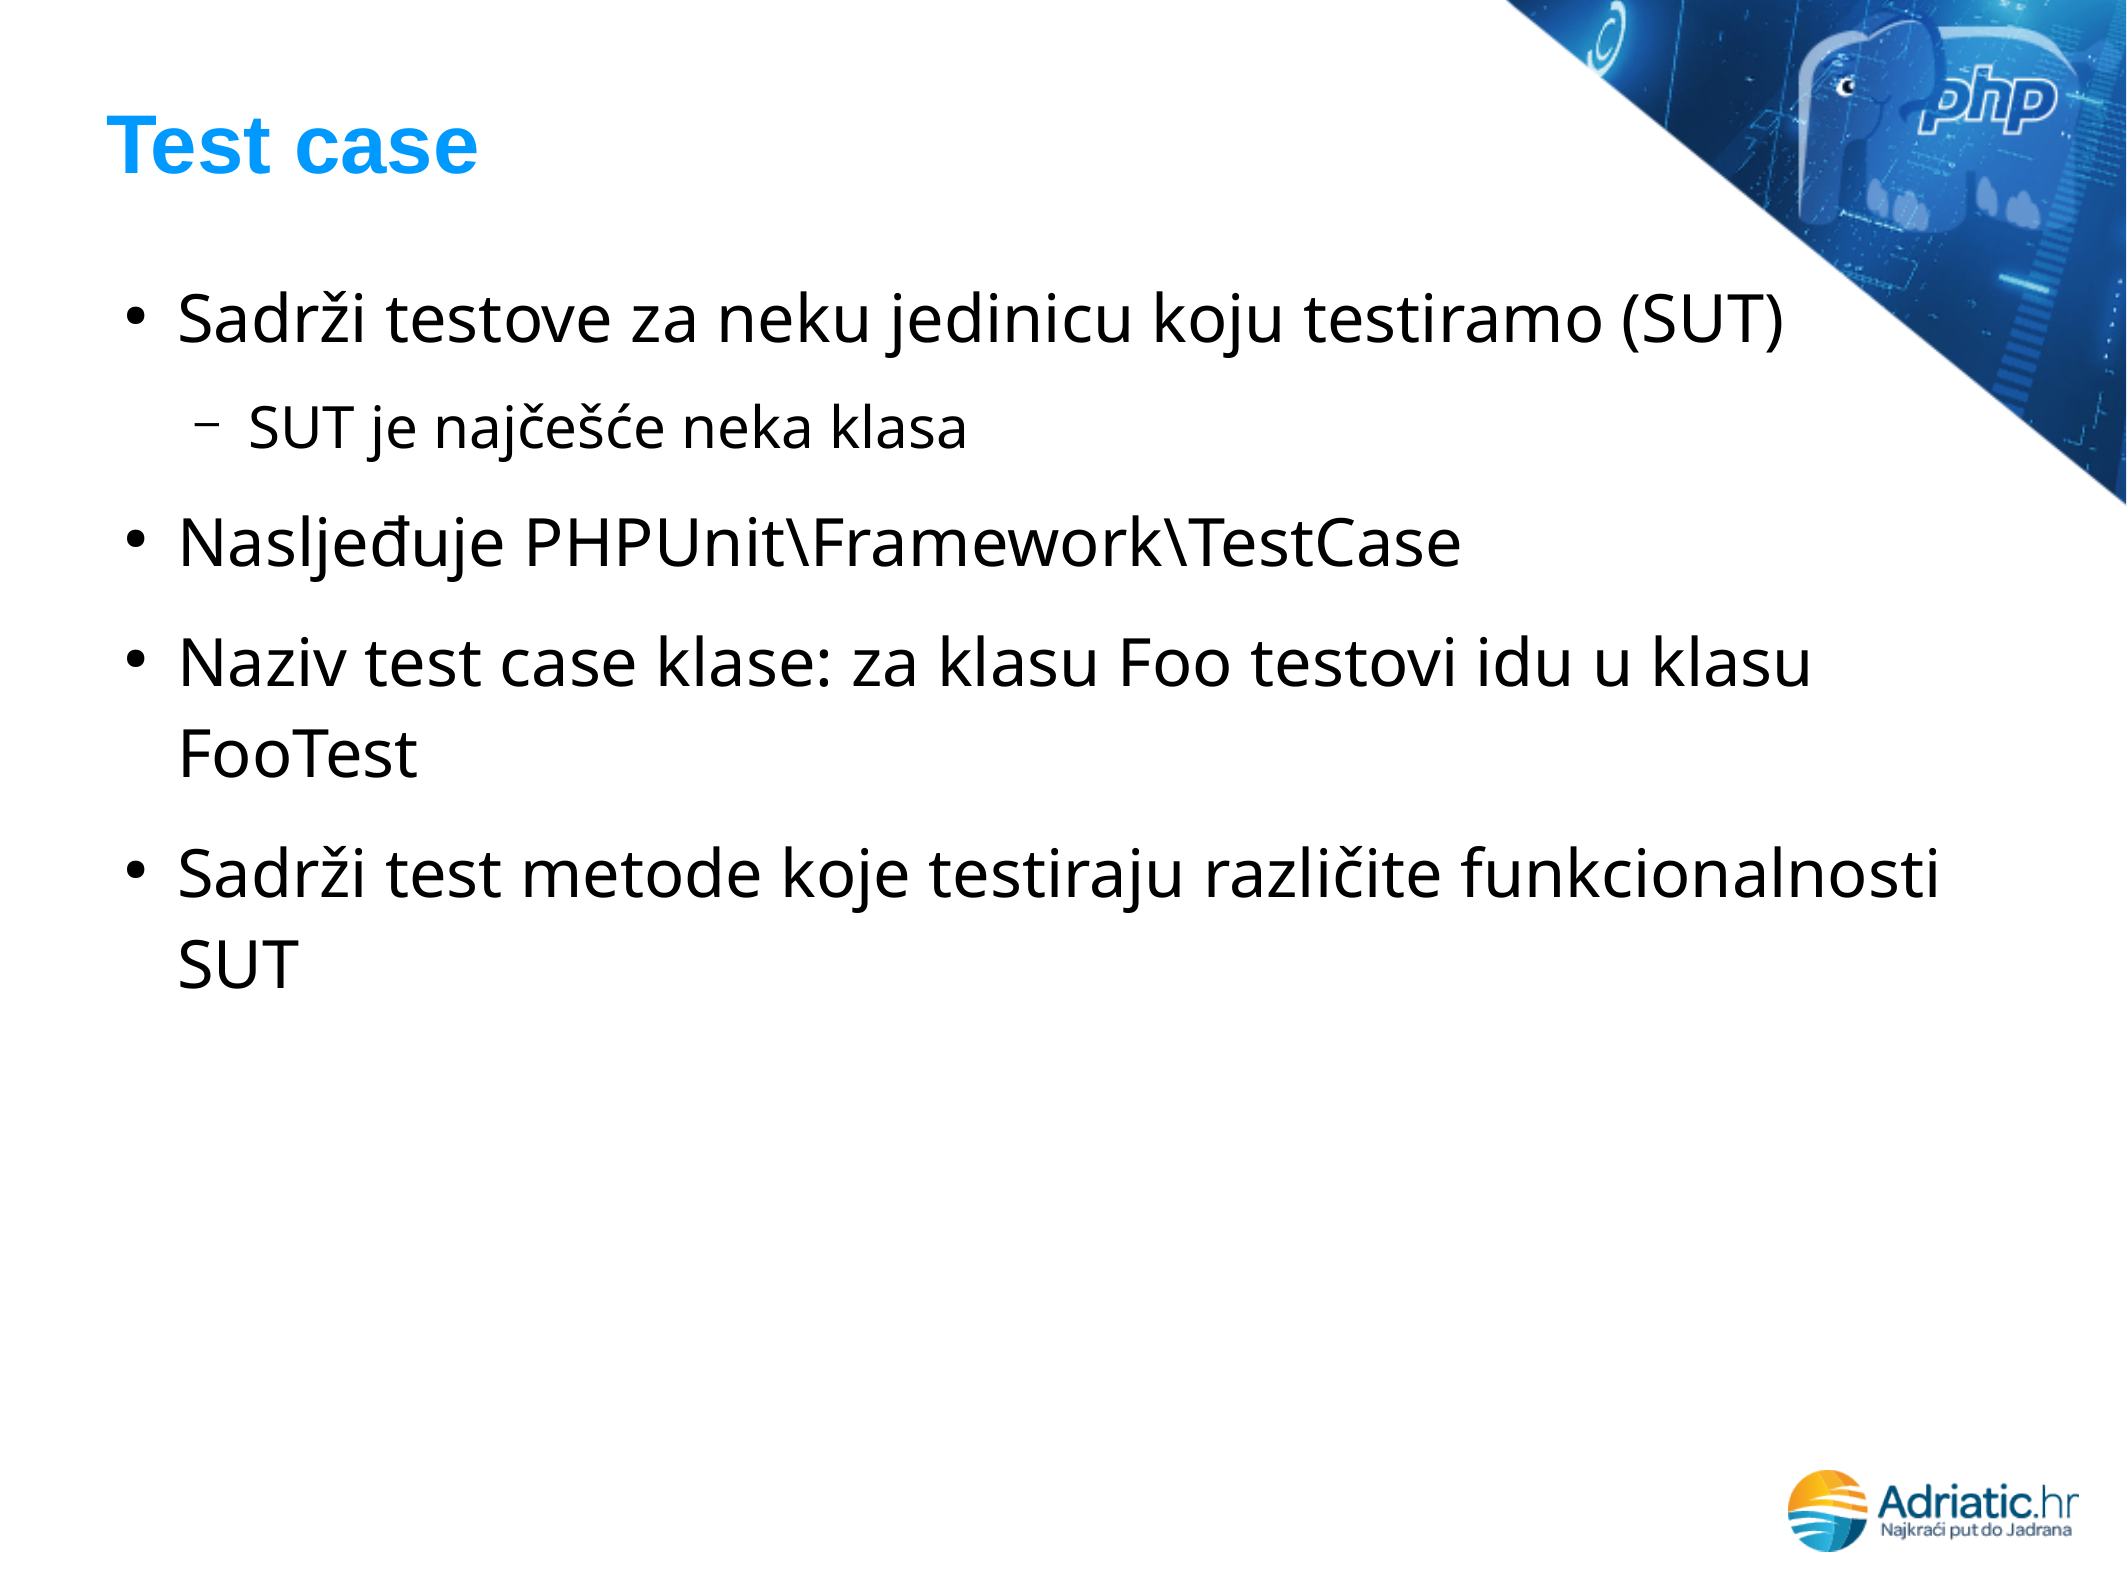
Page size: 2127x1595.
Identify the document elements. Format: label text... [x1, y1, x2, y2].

picture [1788, 1470, 2079, 1552]
title Test case [106, 70, 1630, 219]
picture [1505, 0, 2127, 625]
list Sadrži testove za neku jedinicu koju testiramo (SUT) SUT je najčešće neka klasa Nasljeđuje PHPUnit\Framework\TestCase Naziv test case klase: za klasu Foo testovi idu u klasu FooTest Sadrži test metode koje testiraju različite funkcionalnosti SUT [106, 271, 2020, 1453]
